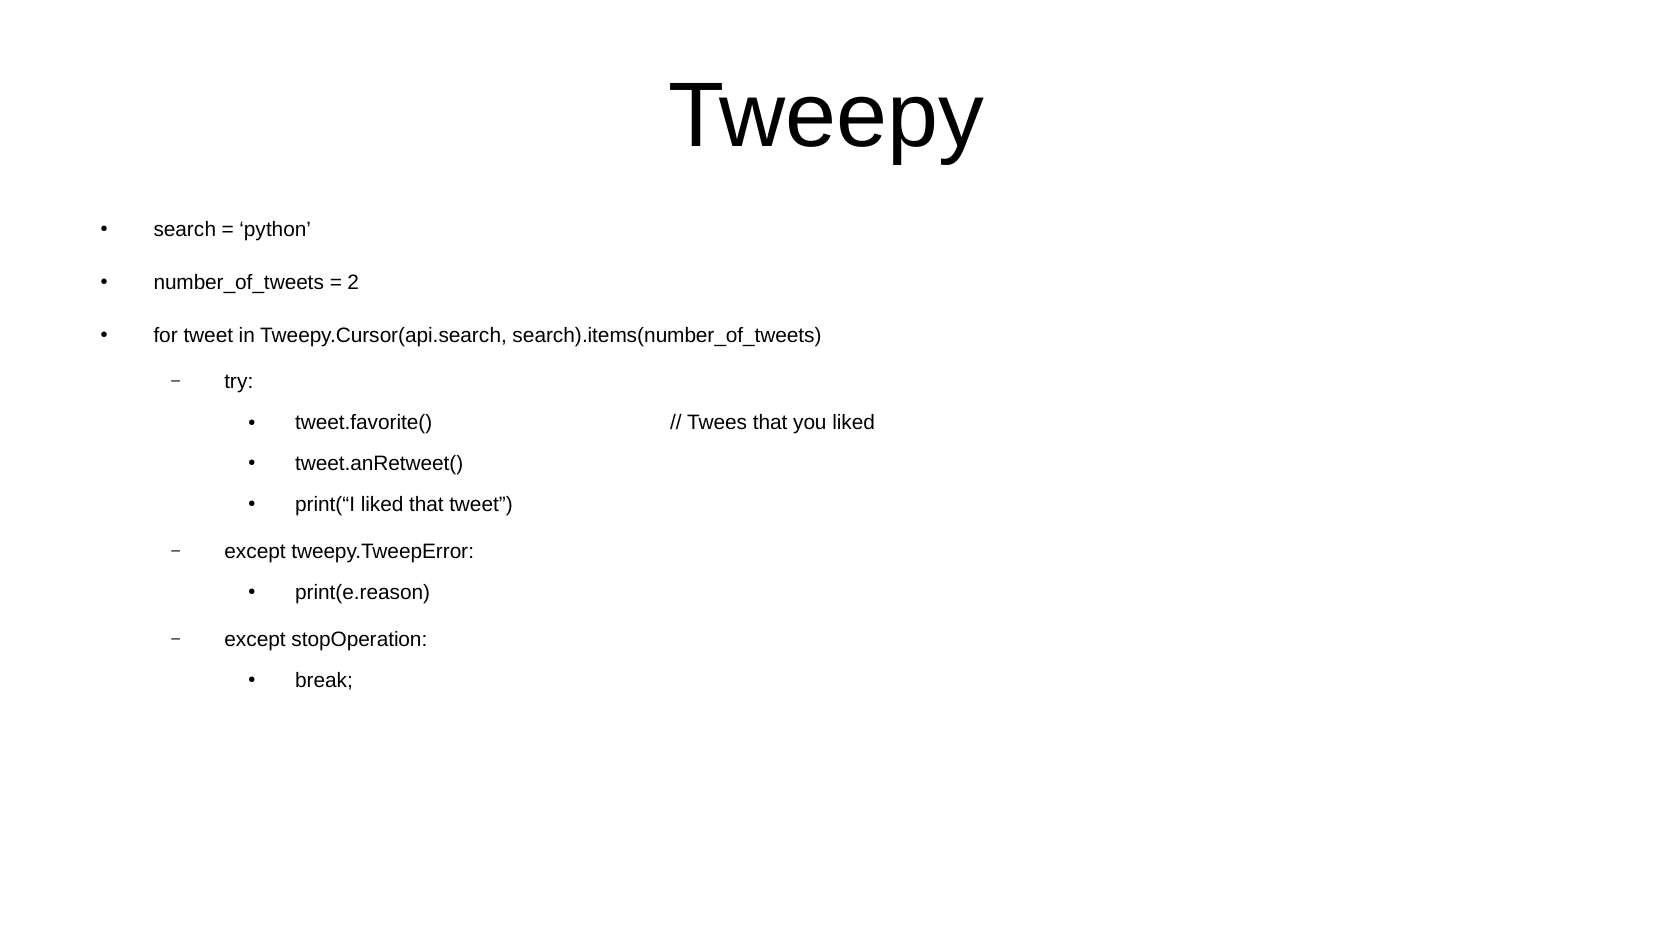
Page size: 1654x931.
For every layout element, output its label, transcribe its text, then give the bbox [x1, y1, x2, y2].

title Tweepy [82, 37, 1571, 193]
list search = ‘python’ number_of_tweets = 2 for tweet in Tweepy.Cursor(api.search, search).items(number_of_tweets) try: tweet.favorite() // Twees that you liked tweet.anRetweet() print(“I liked that tweet”) except tweepy.TweepError: print(e.reason) except stopOperation: break; [82, 217, 1606, 901]
